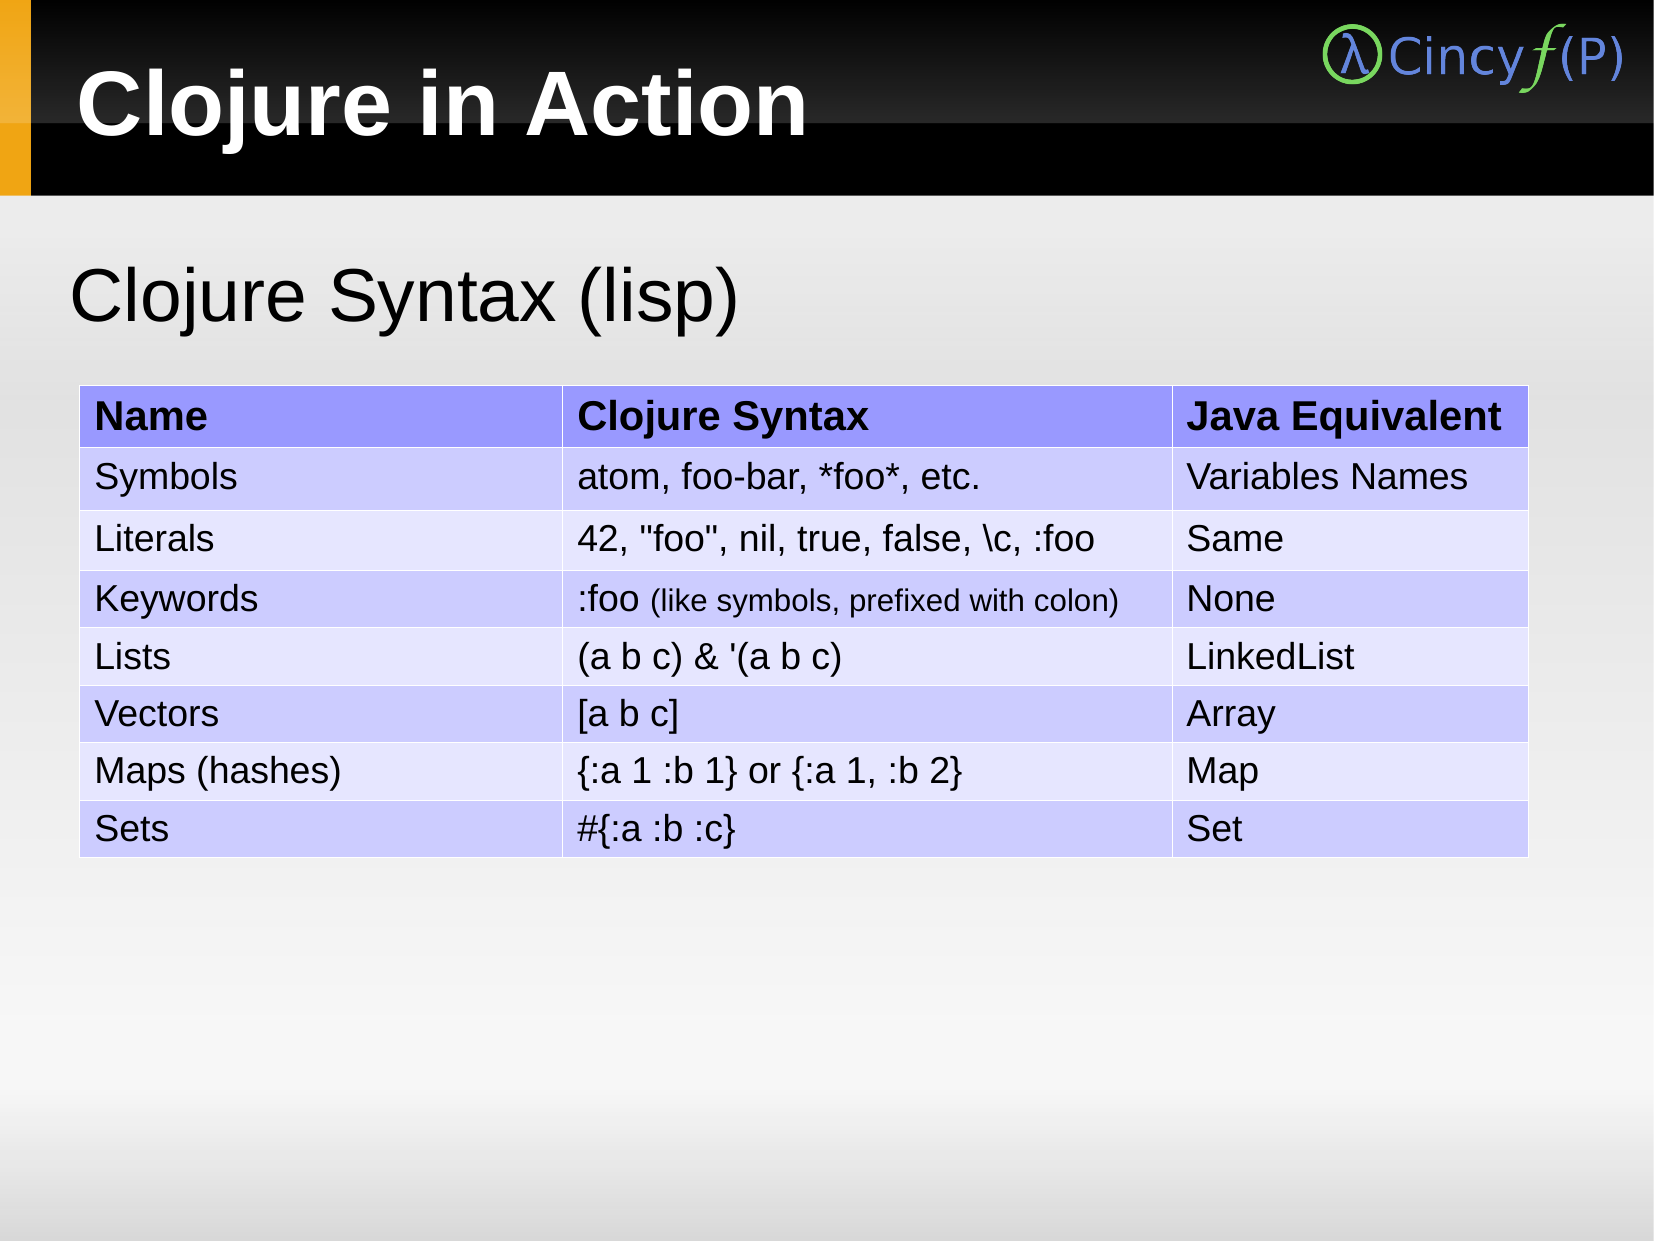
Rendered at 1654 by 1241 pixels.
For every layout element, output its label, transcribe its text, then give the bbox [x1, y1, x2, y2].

table_cell Array [1173, 686, 1528, 742]
table_cell LinkedList [1173, 628, 1528, 685]
table_cell Vectors [80, 686, 562, 742]
table_cell atom, foo-bar, *foo*, etc. [563, 448, 1172, 510]
table_cell 42, "foo", nil, true, false, \c, :foo [563, 511, 1172, 570]
picture [0, 0, 1654, 1241]
table_cell Symbols [80, 448, 562, 510]
title Clojure in Action [76, 0, 1565, 208]
table_cell Literals [80, 511, 562, 570]
table_cell Variables Names [1173, 448, 1528, 510]
table_cell :foo (like symbols, prefixed with colon) [563, 571, 1172, 627]
table_cell Sets [80, 801, 562, 857]
table_cell Keywords [80, 571, 562, 627]
table_cell Same [1173, 511, 1528, 570]
table_cell {:a 1 :b 1} or {:a 1, :b 2} [563, 743, 1172, 800]
table_cell (a b c) & '(a b c) [563, 628, 1172, 685]
table_header Name [80, 386, 562, 447]
table_cell None [1173, 571, 1528, 627]
table_cell #{:a :b :c} [563, 801, 1172, 857]
list Clojure Syntax (lisp) [69, 253, 1263, 376]
table_cell Set [1173, 801, 1528, 857]
table_header Java Equivalent [1173, 386, 1528, 447]
table_cell [a b c] [563, 686, 1172, 742]
table_cell Map [1173, 743, 1528, 800]
table_cell Maps (hashes) [80, 743, 562, 800]
table_header Clojure Syntax [563, 386, 1172, 447]
table_cell Lists [80, 628, 562, 685]
